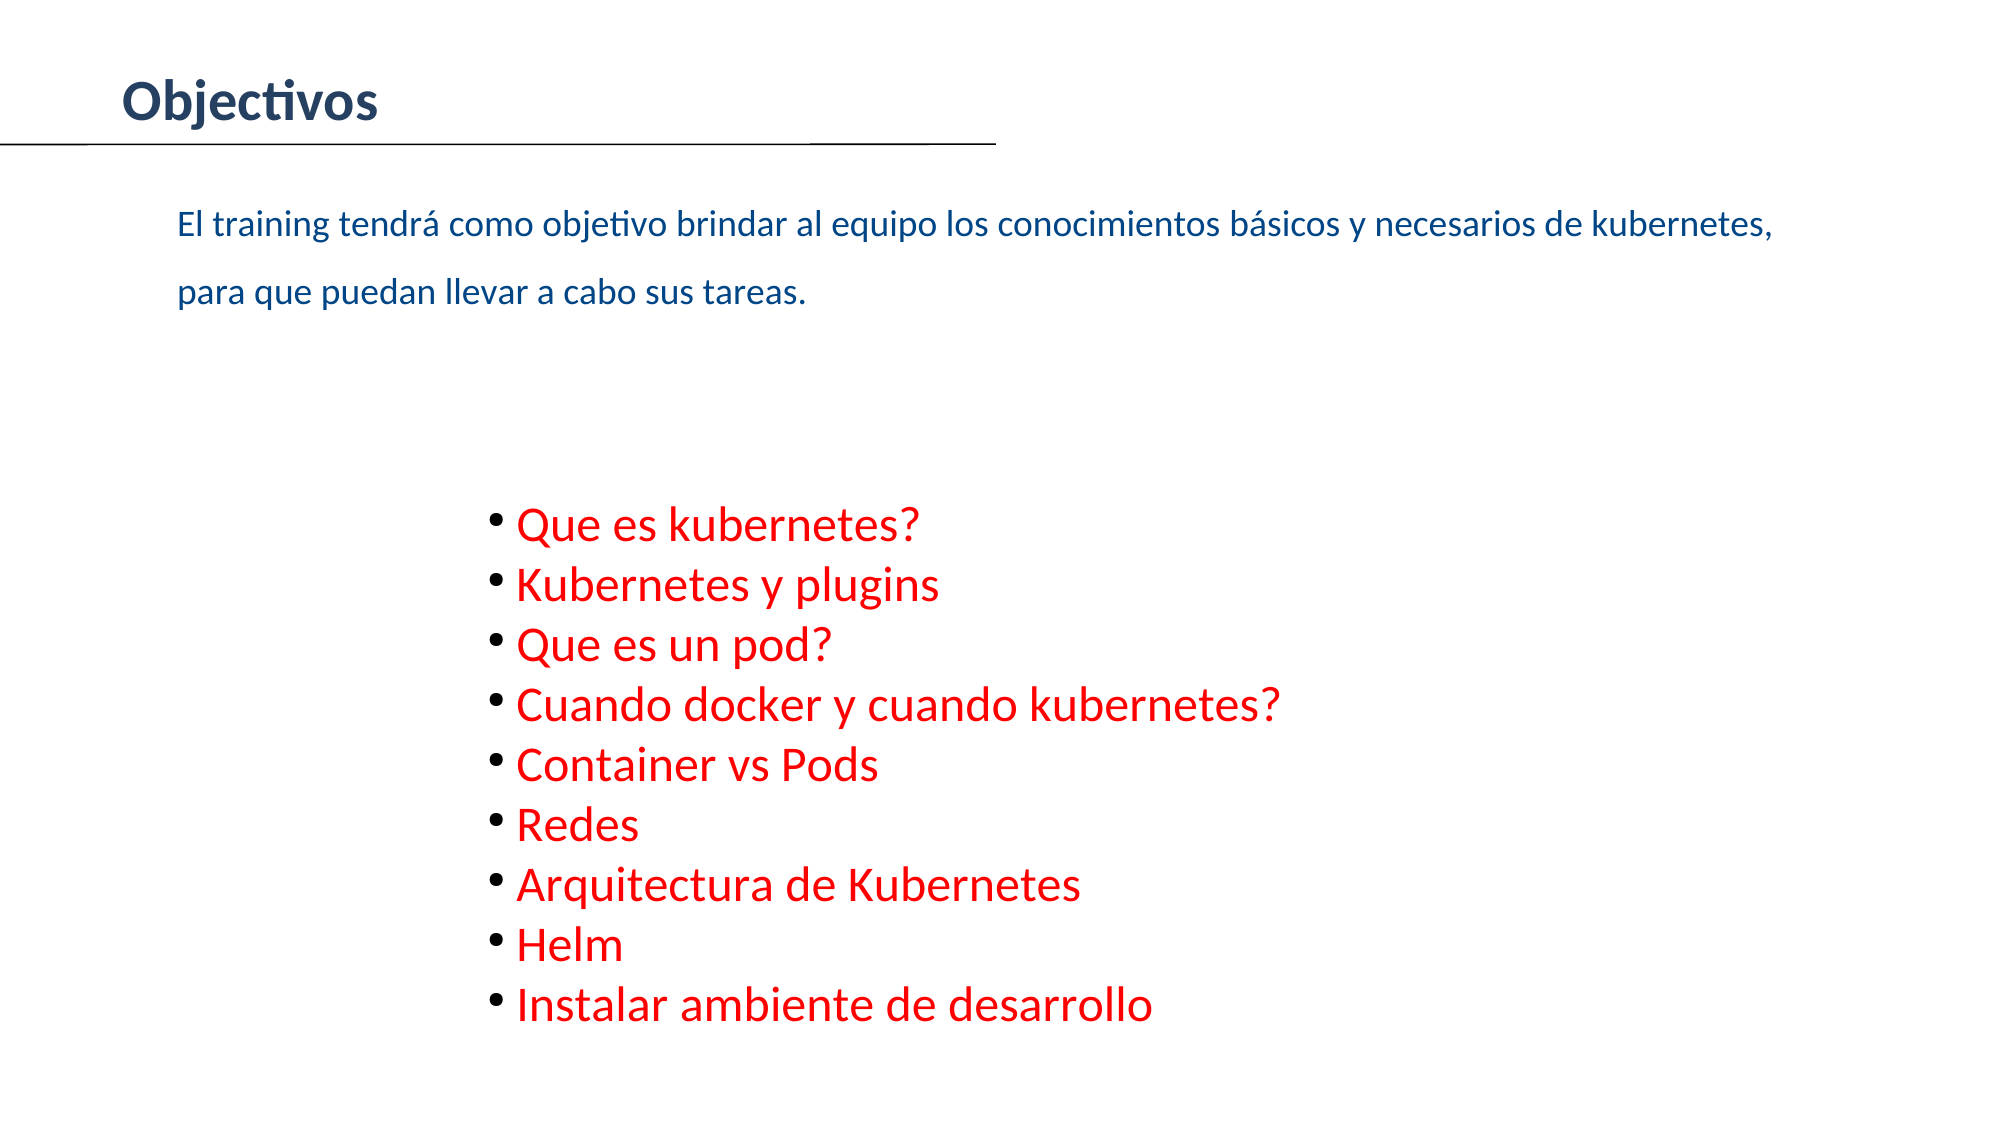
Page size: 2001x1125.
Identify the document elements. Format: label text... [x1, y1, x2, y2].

text_box Que es kubernetes? Kubernetes y plugins Que es un pod? Cuando docker y cuando kubernetes? Container vs Pods Redes Arquitectura de Kubernetes Helm Instalar ambiente de desarrollo [472, 484, 1546, 1040]
text_box El training tendrá como objetivo brindar al equipo los conocimientos básicos y necesarios de kubernetes, para que puedan llevar a cabo sus tareas. [162, 169, 1802, 321]
text_box Objectivos [108, 54, 1114, 141]
